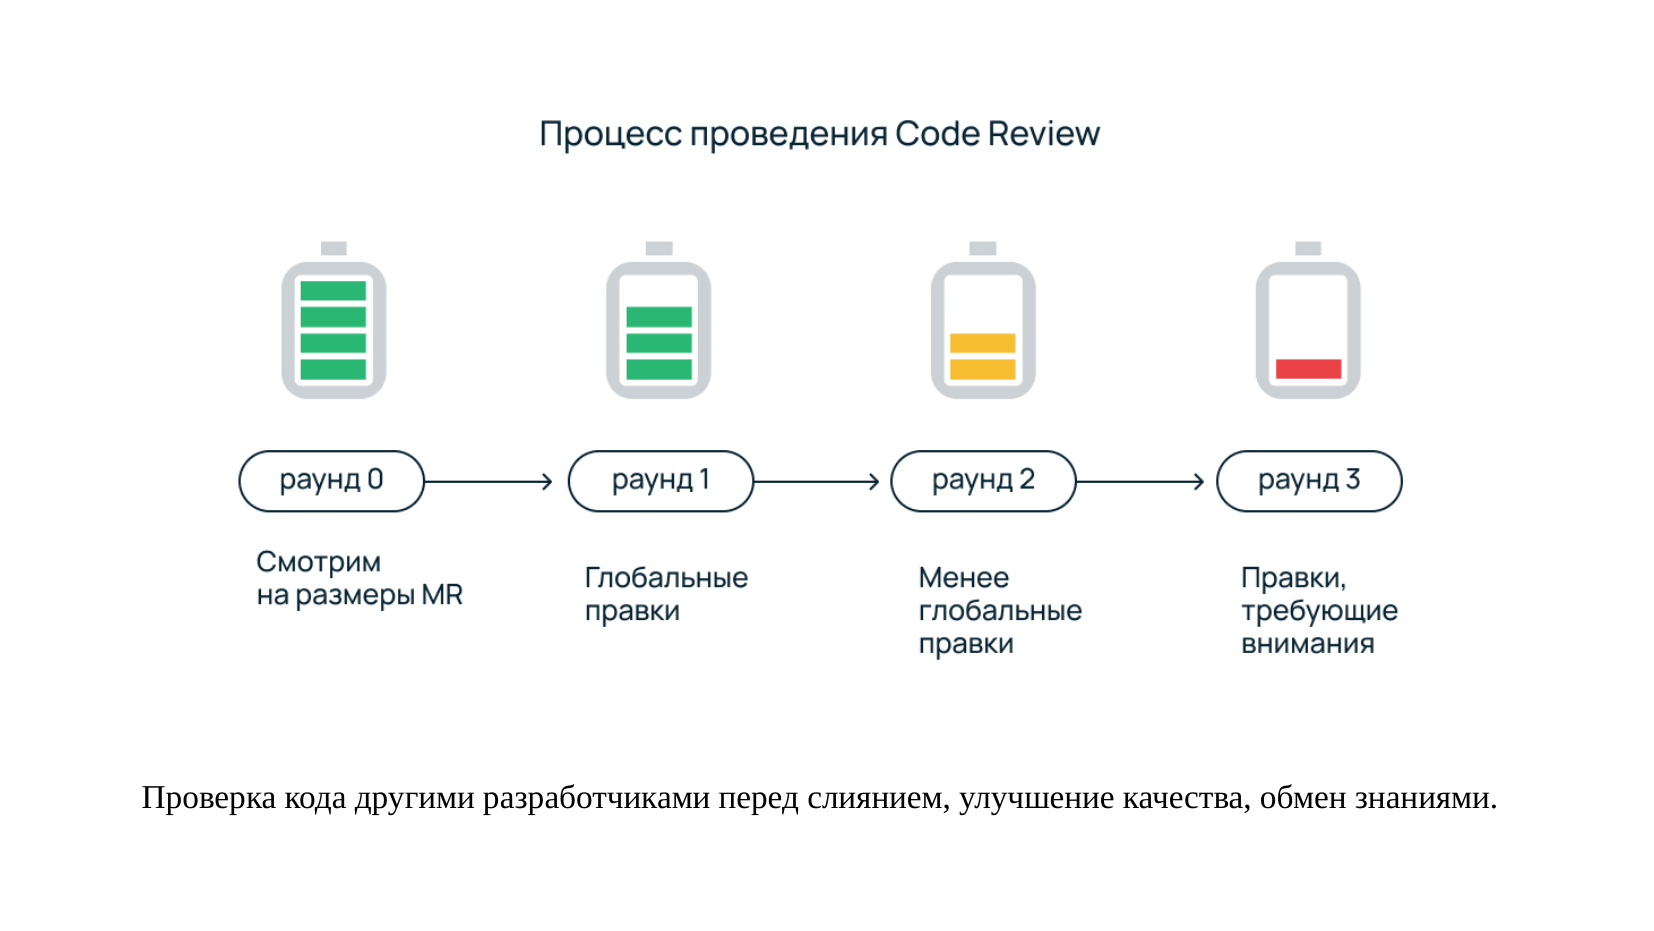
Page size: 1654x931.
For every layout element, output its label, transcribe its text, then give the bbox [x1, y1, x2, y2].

picture [148, 58, 1506, 772]
title Проверка кода другими разработчиками перед слиянием, улучшение качества, обмен знаниями. [76, 701, 1565, 857]
